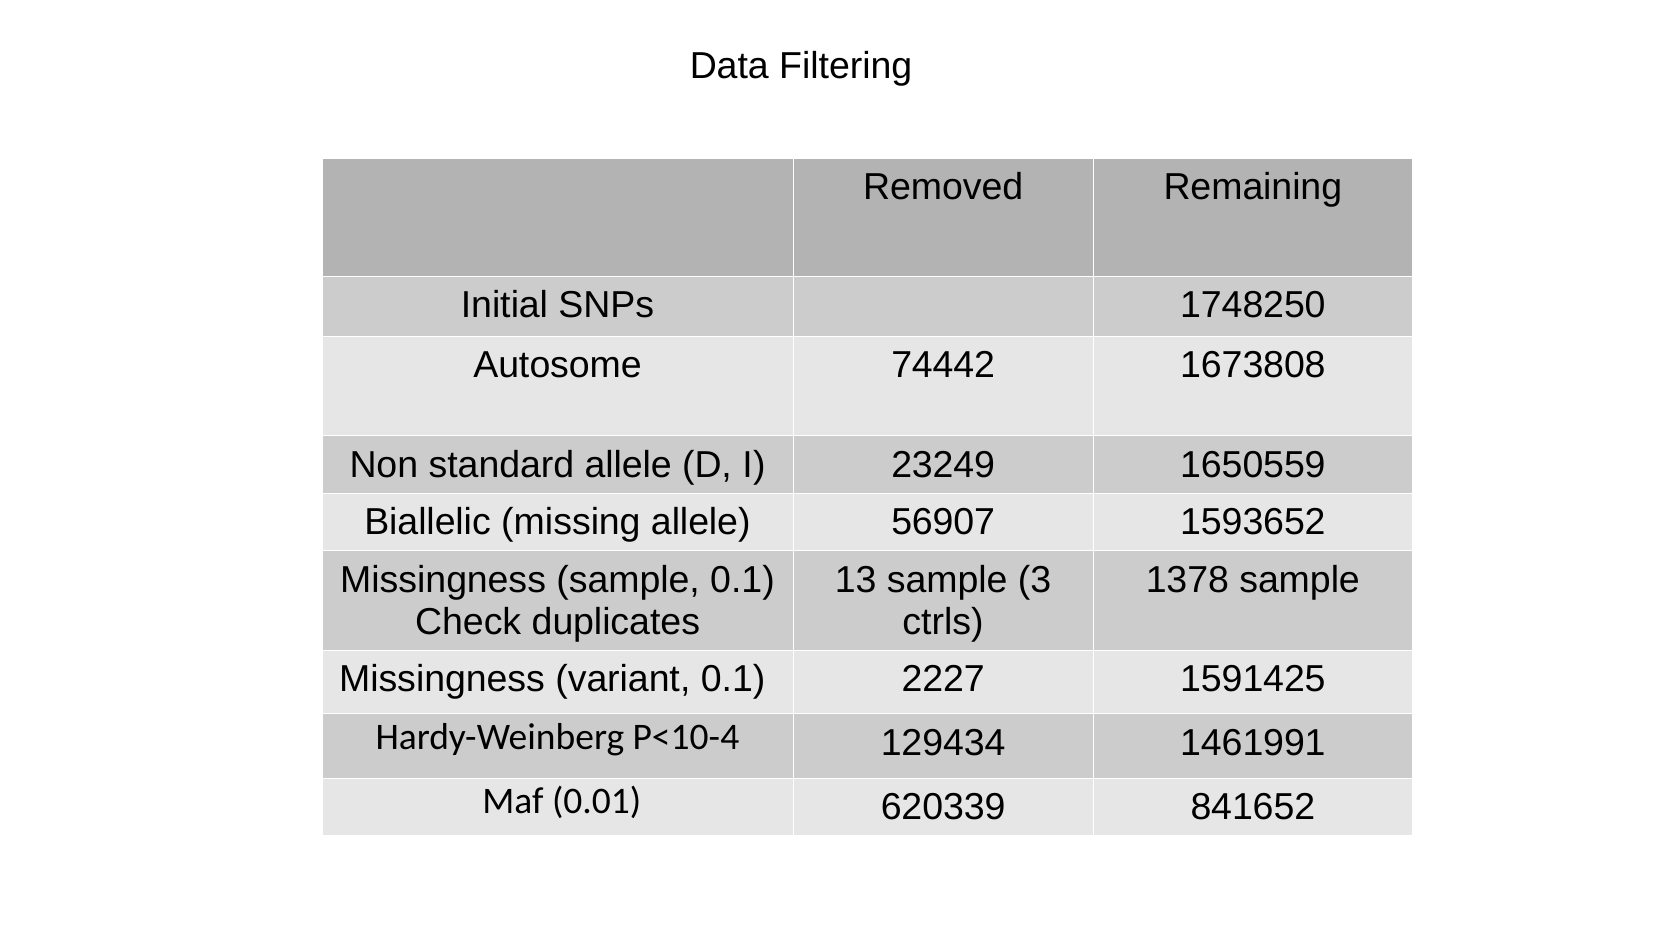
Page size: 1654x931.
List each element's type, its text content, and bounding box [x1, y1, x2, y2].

table_cell Autosome [323, 337, 793, 435]
table_cell 13 sample (3 ctrls) [794, 551, 1093, 650]
table_cell Hardy-Weinberg P<10-4 [323, 714, 793, 778]
table_cell [794, 277, 1093, 336]
table_header [323, 159, 793, 276]
table_cell 1591425 [1094, 651, 1412, 713]
table_header Remaining [1094, 159, 1412, 276]
table_cell 2227 [794, 651, 1093, 713]
table_cell 56907 [794, 494, 1093, 550]
table_cell 23249 [794, 436, 1093, 493]
table_cell 1748250 [1094, 277, 1412, 336]
table_cell Missingness (sample, 0.1) Check duplicates [323, 551, 793, 650]
table_cell Initial SNPs [323, 277, 793, 336]
table_header Removed [794, 159, 1093, 276]
table_cell 1673808 [1094, 337, 1412, 435]
table_cell 1461991 [1094, 714, 1412, 778]
table_cell 74442 [794, 337, 1093, 435]
table_cell Missingness (variant, 0.1) [323, 651, 793, 713]
table_cell Non standard allele (D, I) [323, 436, 793, 493]
table_cell 620339 [794, 779, 1093, 835]
table_cell 841652 [1094, 779, 1412, 835]
table_cell 1378 sample [1094, 551, 1412, 650]
table_cell Biallelic (missing allele) [323, 494, 793, 550]
table_cell Maf (0.01) [323, 779, 793, 835]
table_cell 129434 [794, 714, 1093, 778]
table_cell 1593652 [1094, 494, 1412, 550]
text_box Data Filtering [675, 37, 928, 95]
table_cell 1650559 [1094, 436, 1412, 493]
